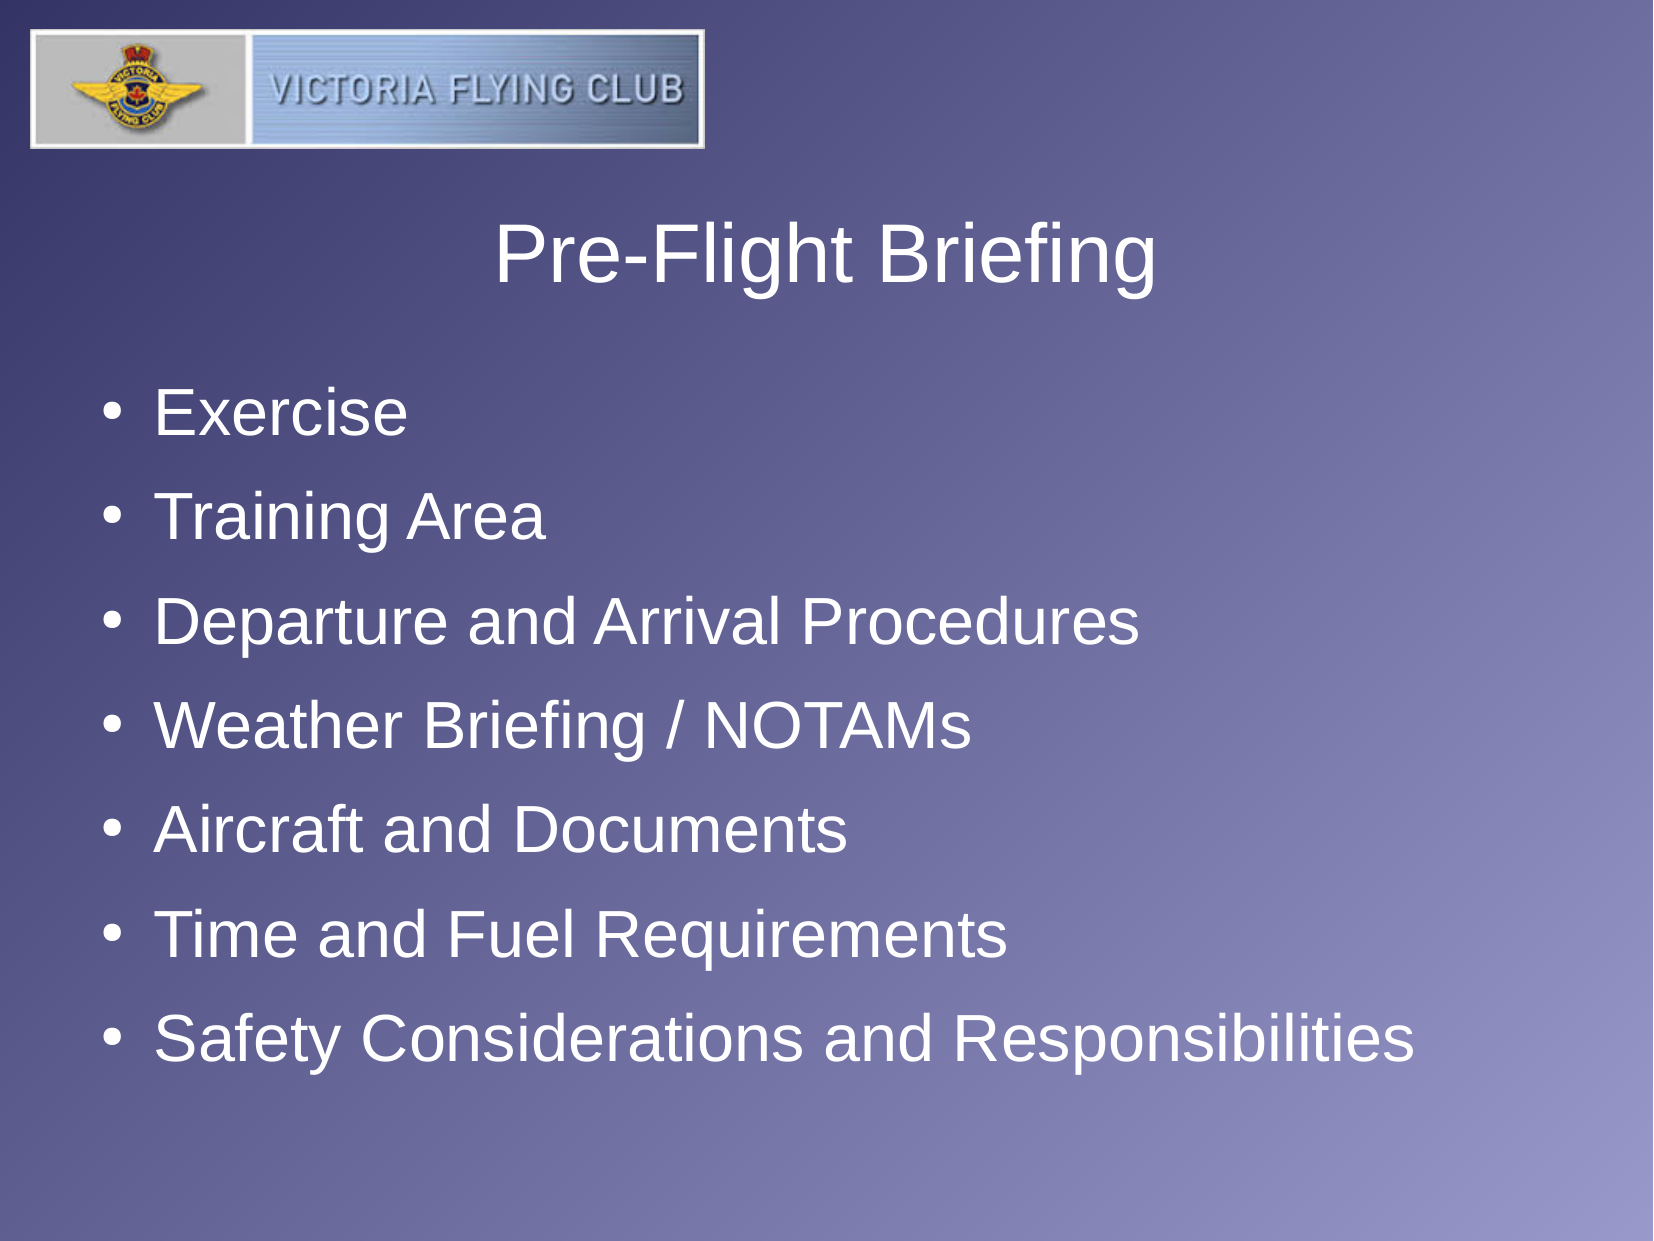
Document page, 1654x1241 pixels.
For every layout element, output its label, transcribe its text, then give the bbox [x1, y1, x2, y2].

list Exercise Training Area Departure and Arrival Procedures Weather Briefing / NOTAMs Aircraft and Documents Time and Fuel Requirements Safety Considerations and Responsibilities [82, 375, 1571, 1095]
picture [30, 29, 705, 149]
title Pre-Flight Briefing [82, 150, 1571, 358]
